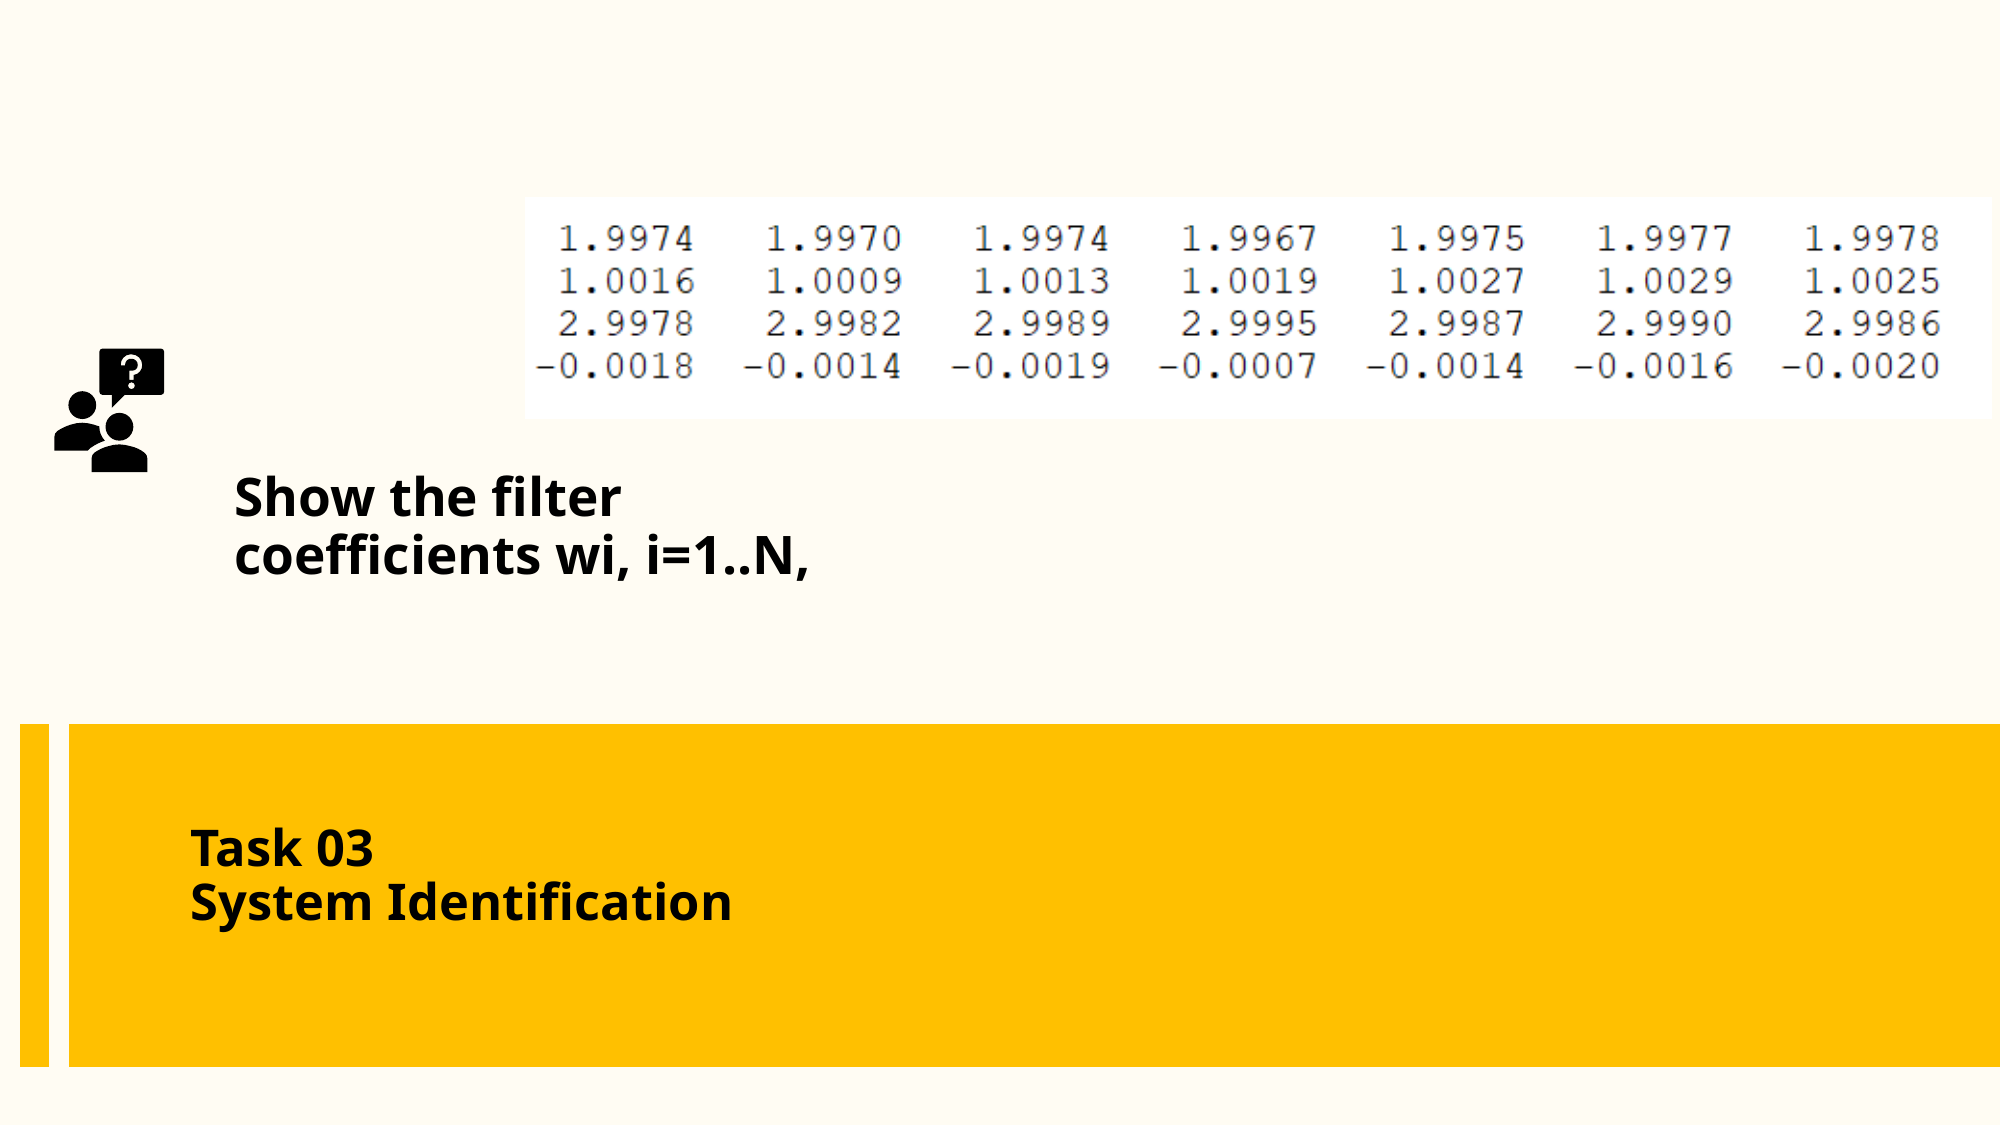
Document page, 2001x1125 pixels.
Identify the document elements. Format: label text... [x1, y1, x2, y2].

text_box [0, 0, 2000, 1125]
picture [525, 197, 1992, 419]
text_box Task 03 System Identification [175, 814, 786, 977]
title Show the filter coefficients wi, i=1..N, [219, 463, 843, 608]
picture [34, 335, 185, 486]
